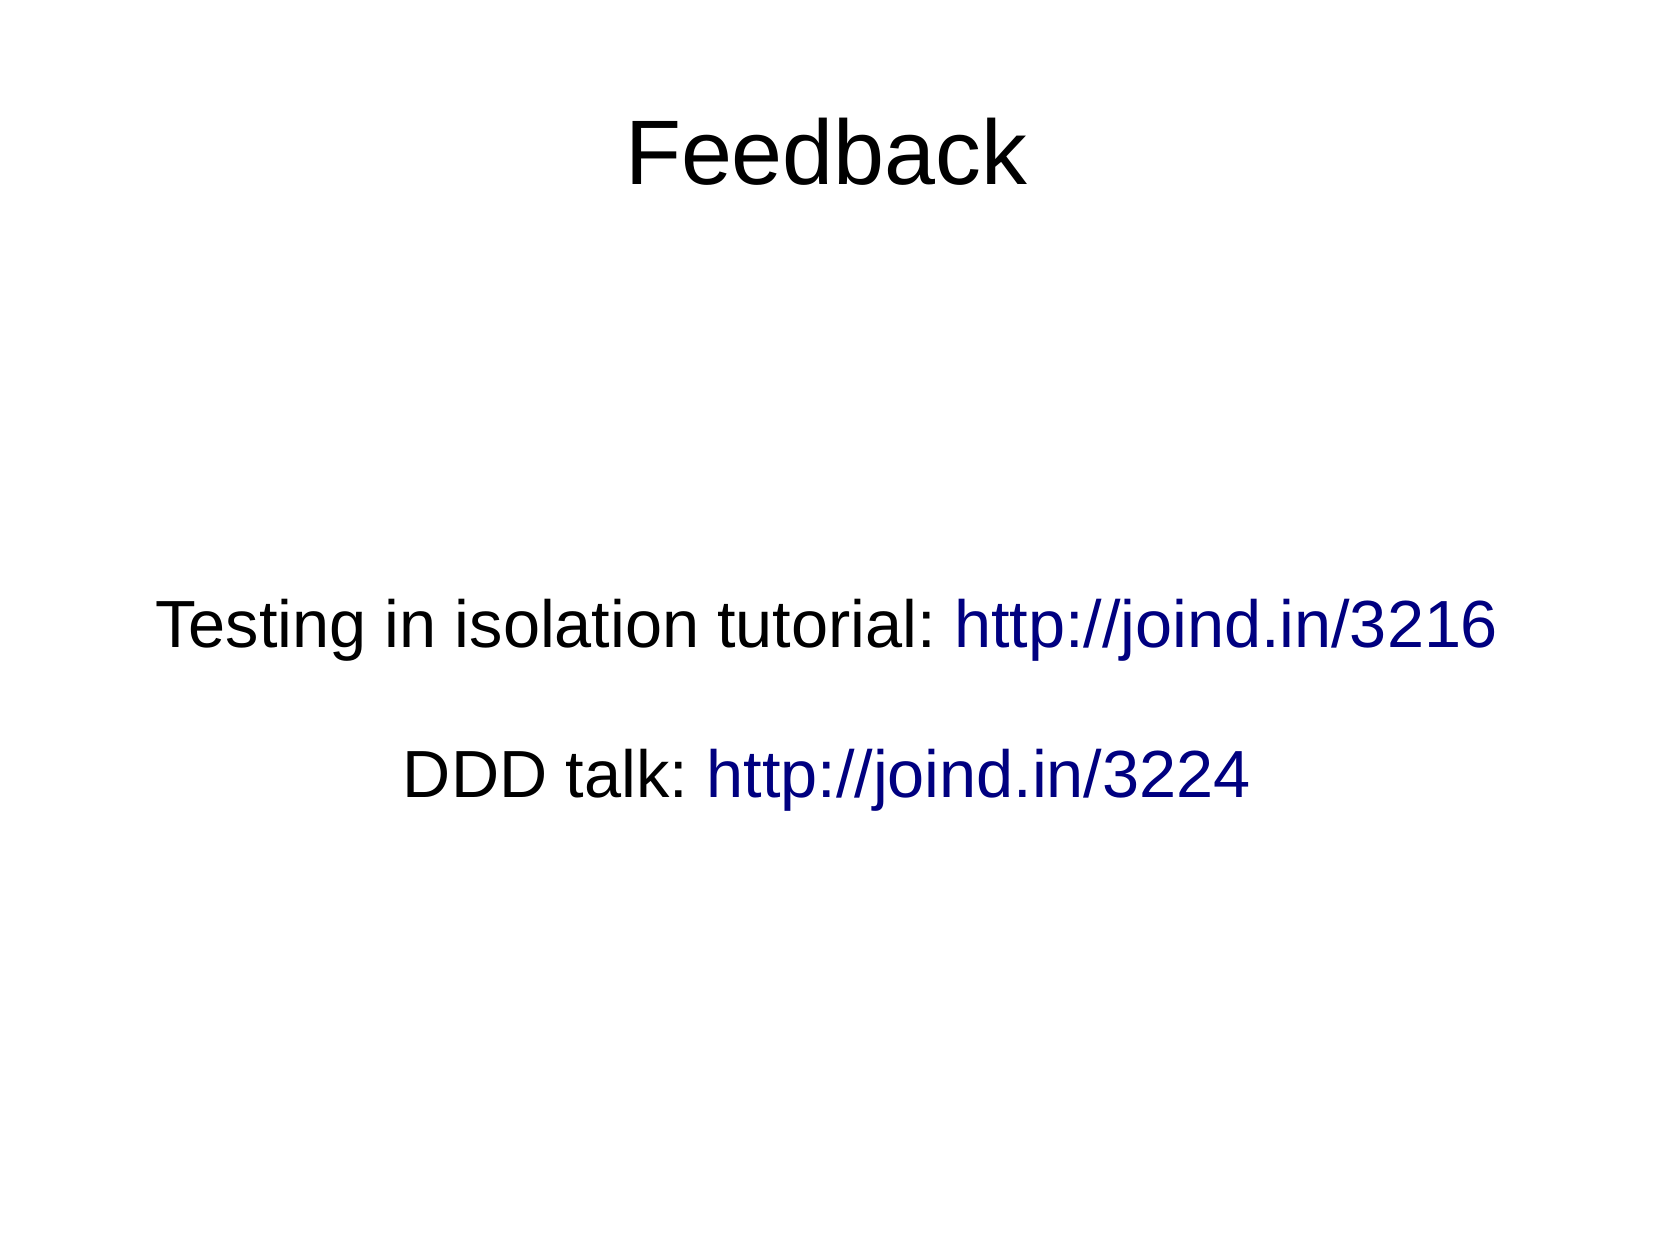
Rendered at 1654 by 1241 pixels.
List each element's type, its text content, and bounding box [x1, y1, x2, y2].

text_box Testing in isolation tutorial: http://joind.in/3216 DDD talk: http://joind.in/3224 [82, 290, 1571, 1109]
title Feedback [82, 49, 1571, 257]
